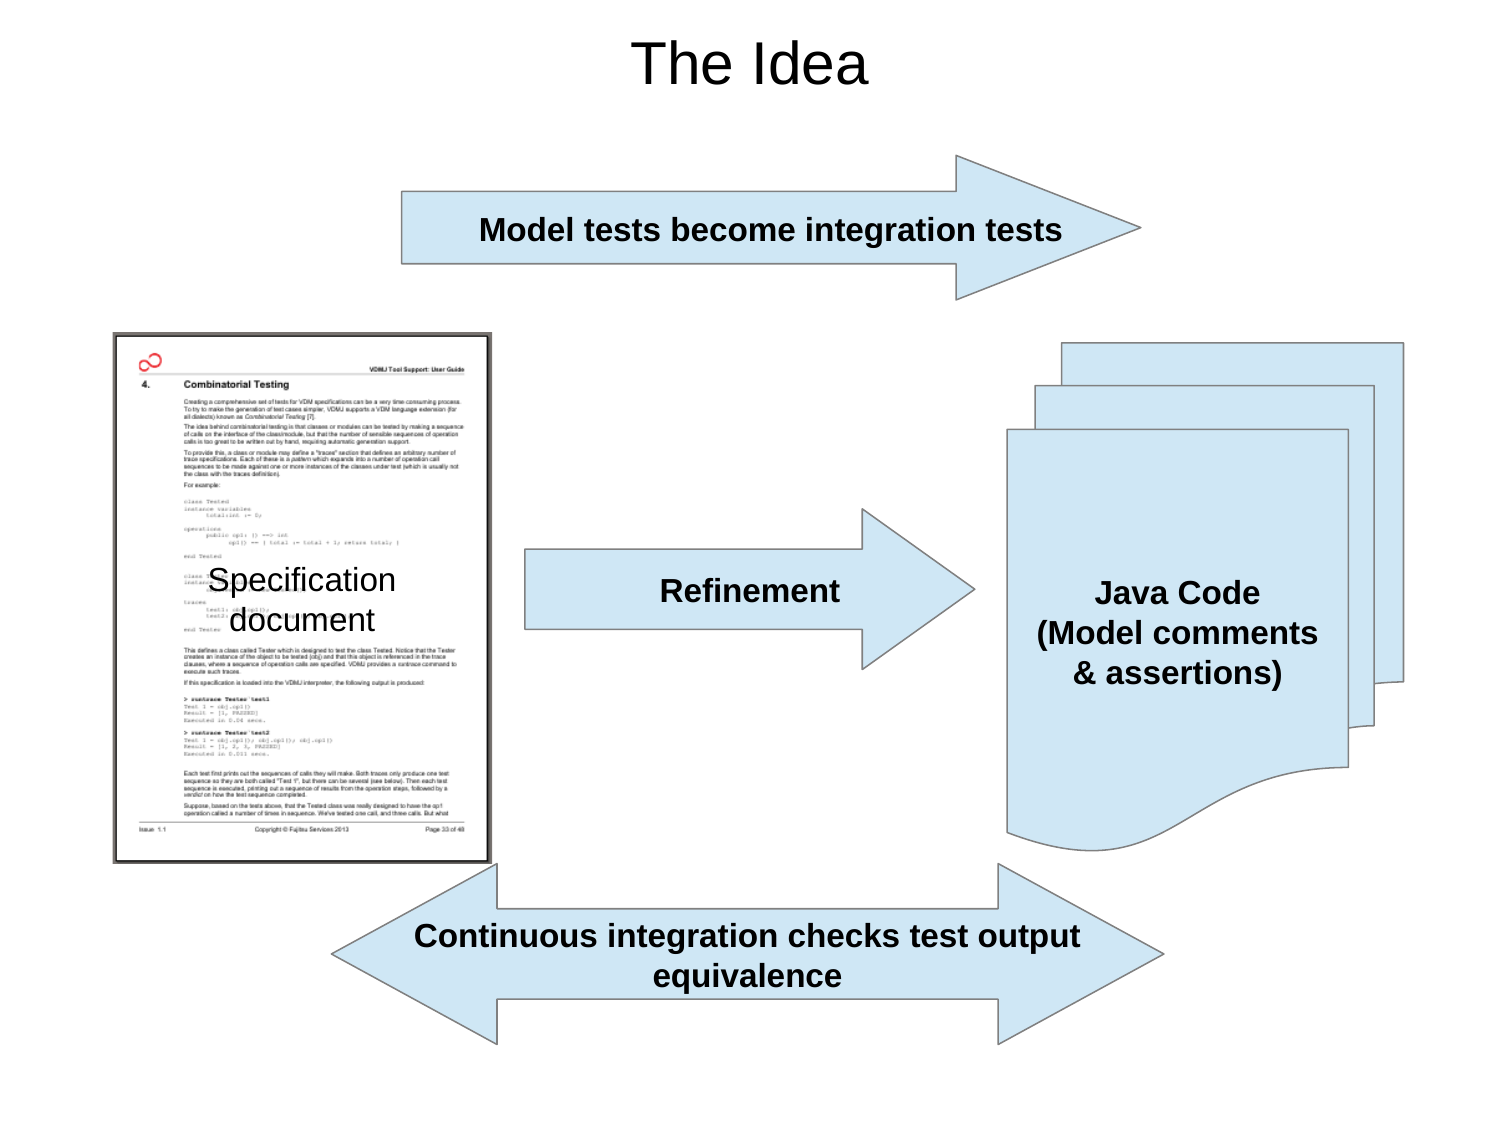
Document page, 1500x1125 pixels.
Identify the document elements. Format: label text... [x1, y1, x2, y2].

text_box The Idea [630, 7, 870, 113]
text_box Refinement [524, 508, 975, 670]
text_box Continuous integration checks test output equivalence [331, 863, 1164, 1045]
text_box Java Code (Model comments & assertions) [1007, 342, 1404, 851]
text_box Model tests become integration tests [401, 155, 1141, 300]
text_box Specification document [112, 332, 493, 864]
